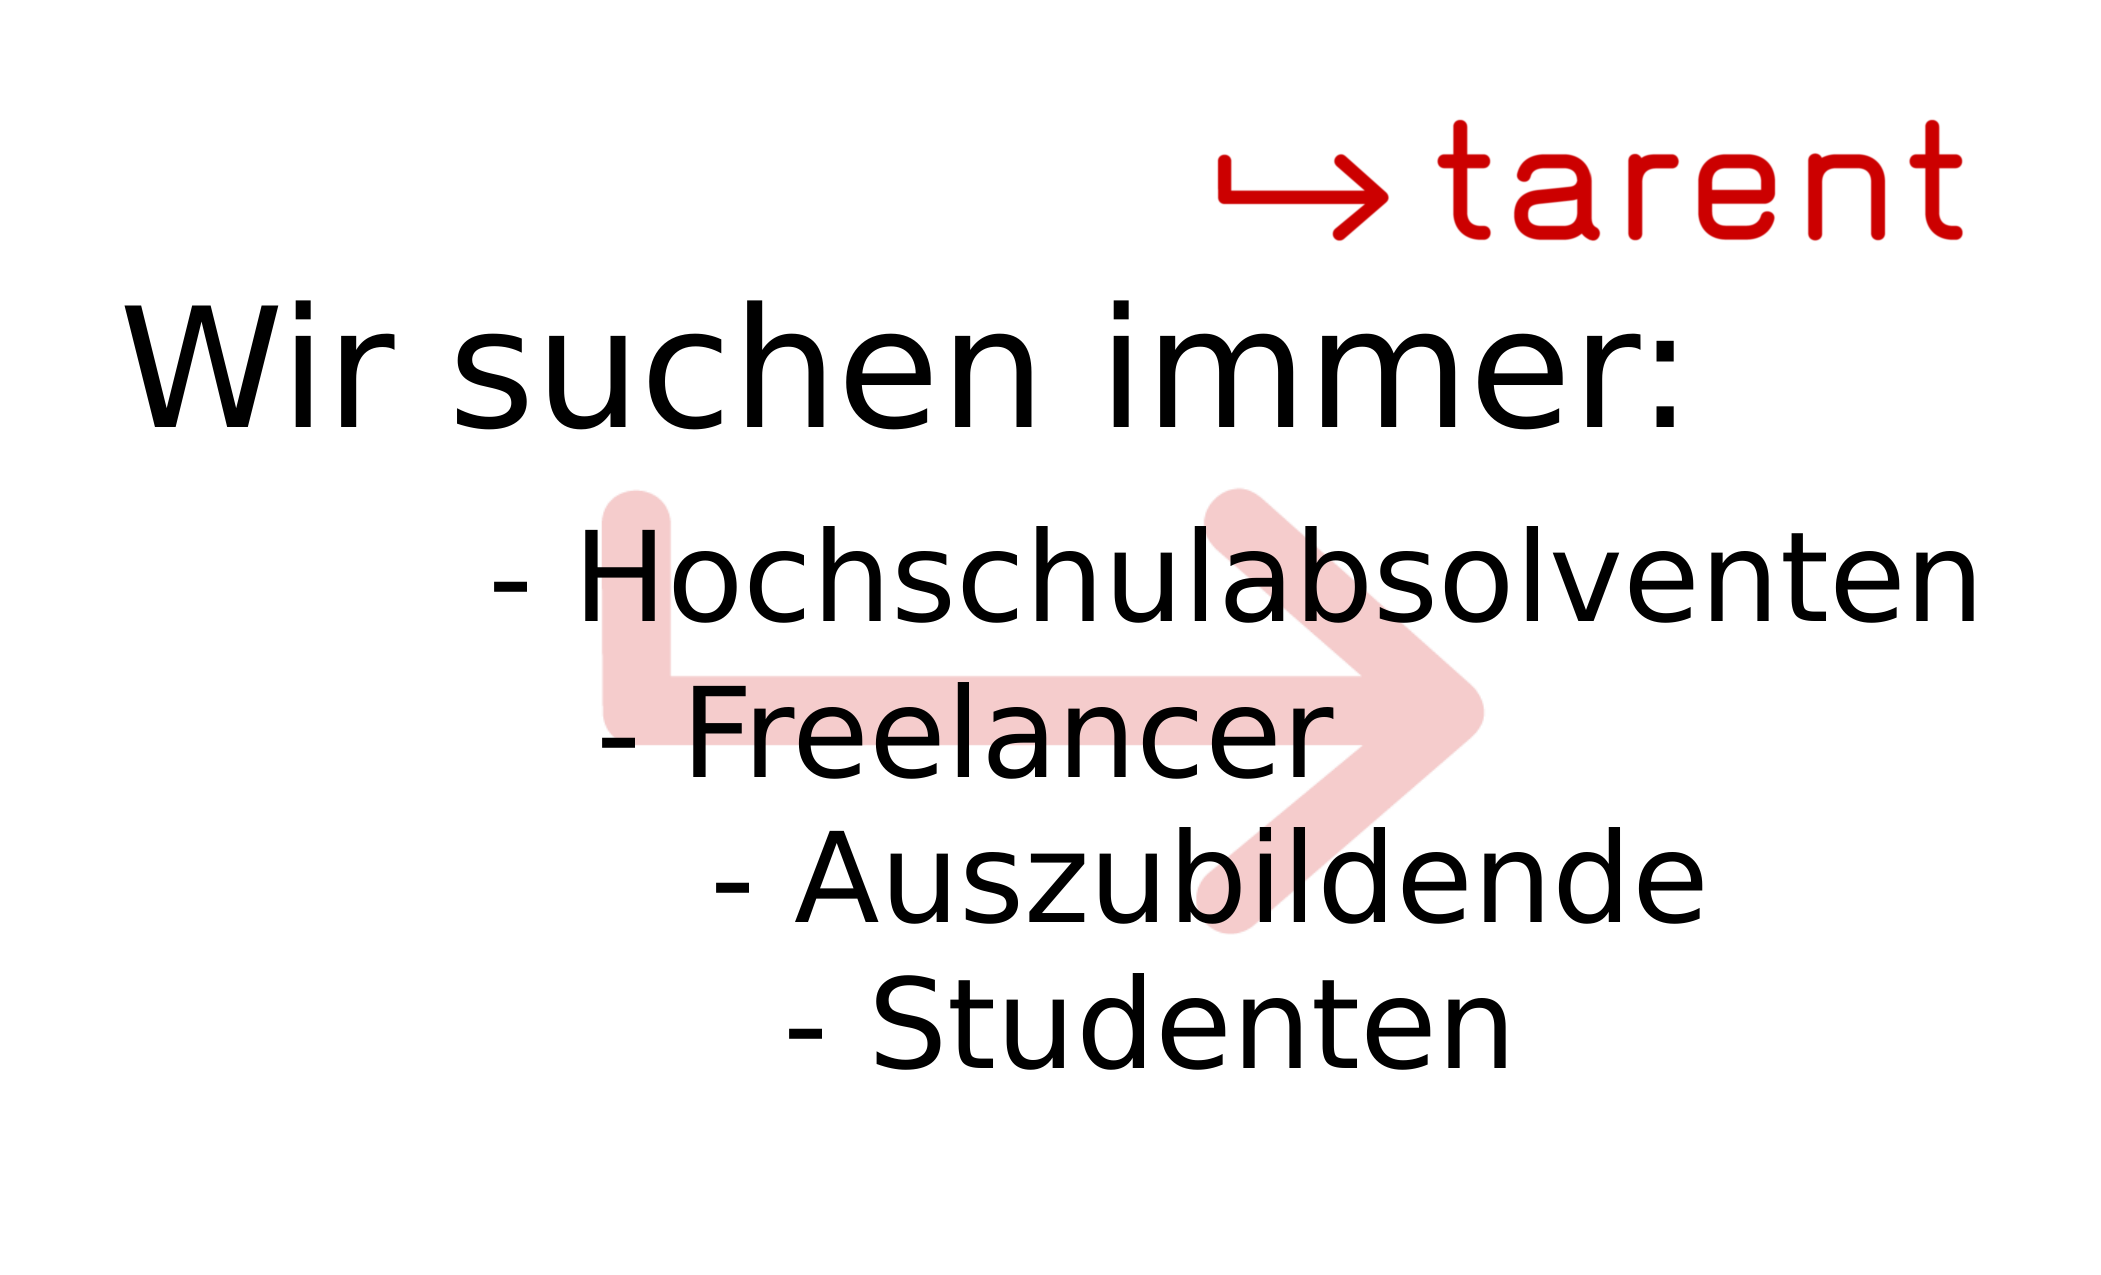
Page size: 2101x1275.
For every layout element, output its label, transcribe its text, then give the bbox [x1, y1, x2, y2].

text_box Wir suchen immer: - Hochschulabsolventen - Freelancer - Auszubildende - Studenten [104, 265, 2042, 1106]
picture [1216, 118, 1964, 242]
